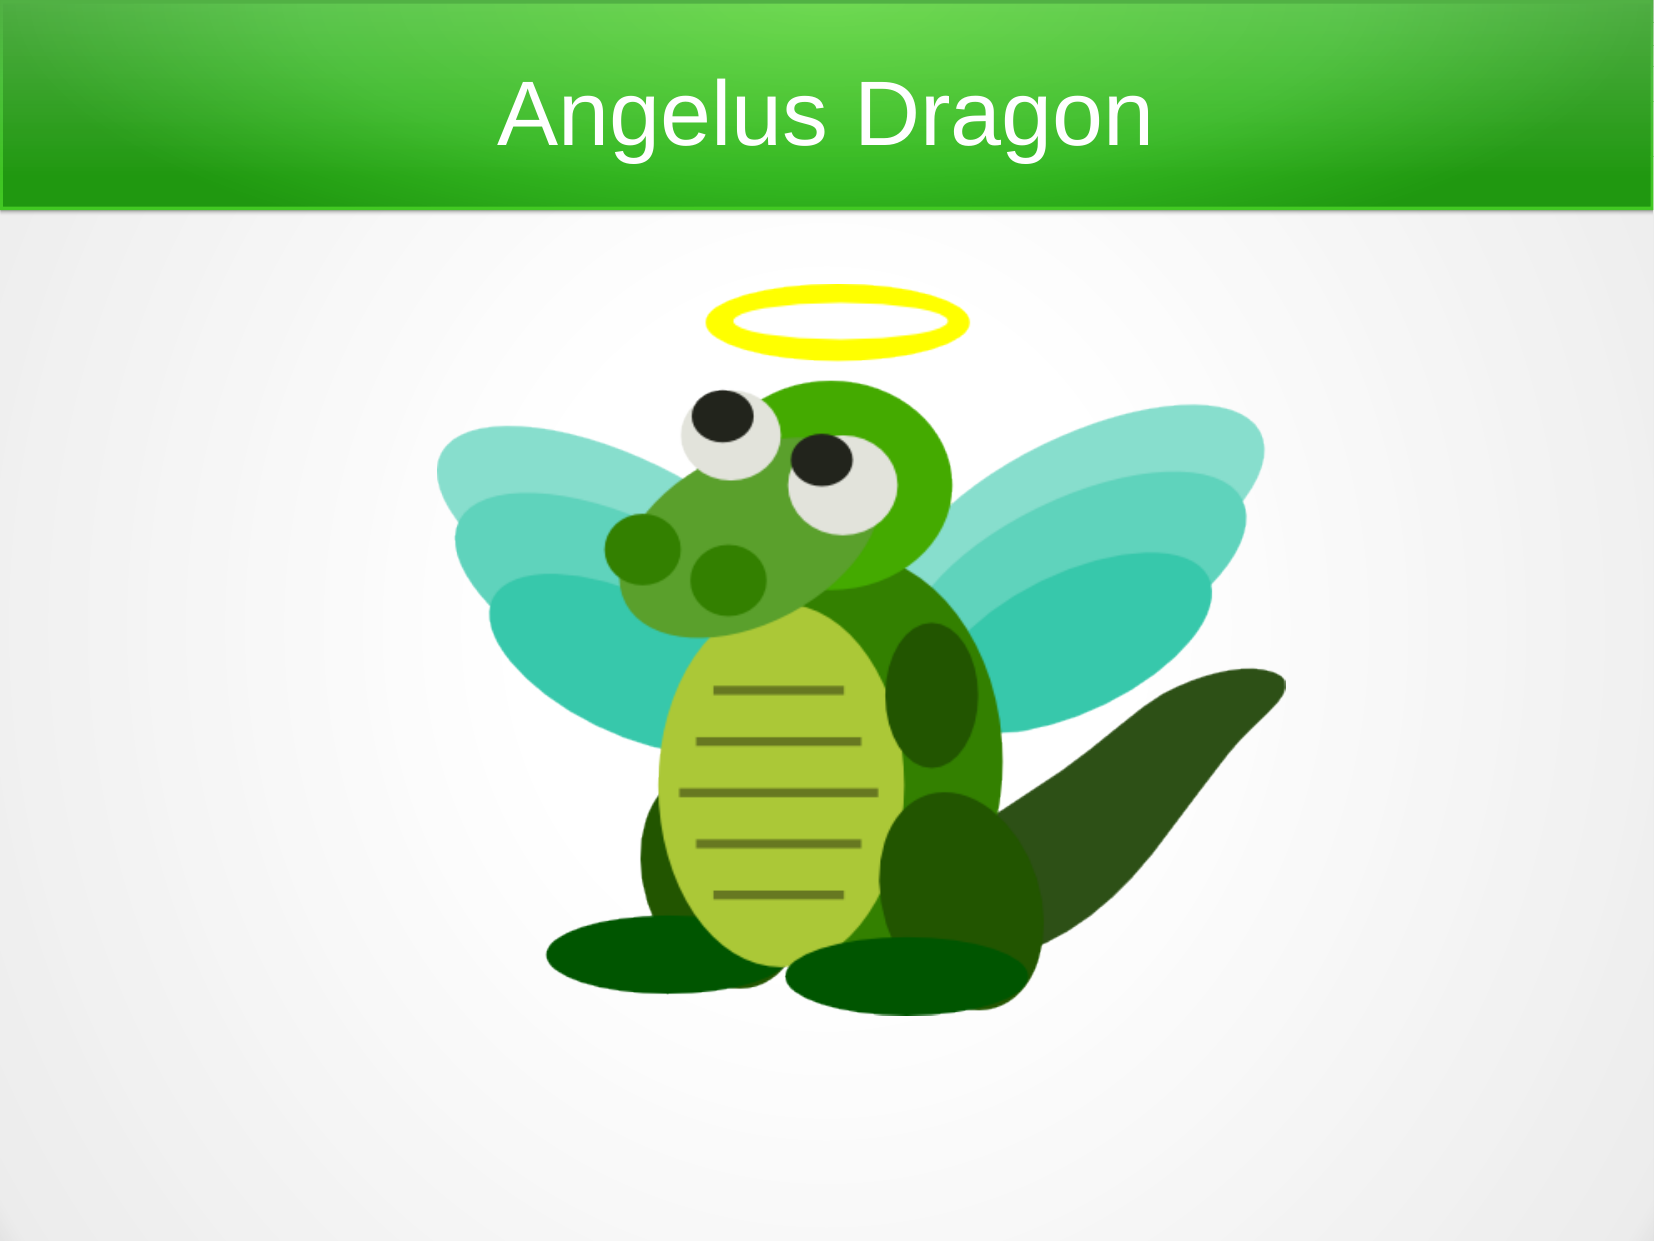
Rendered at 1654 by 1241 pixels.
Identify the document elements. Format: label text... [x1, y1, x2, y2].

title Angelus Dragon [82, 49, 1571, 179]
picture [437, 284, 1286, 1016]
